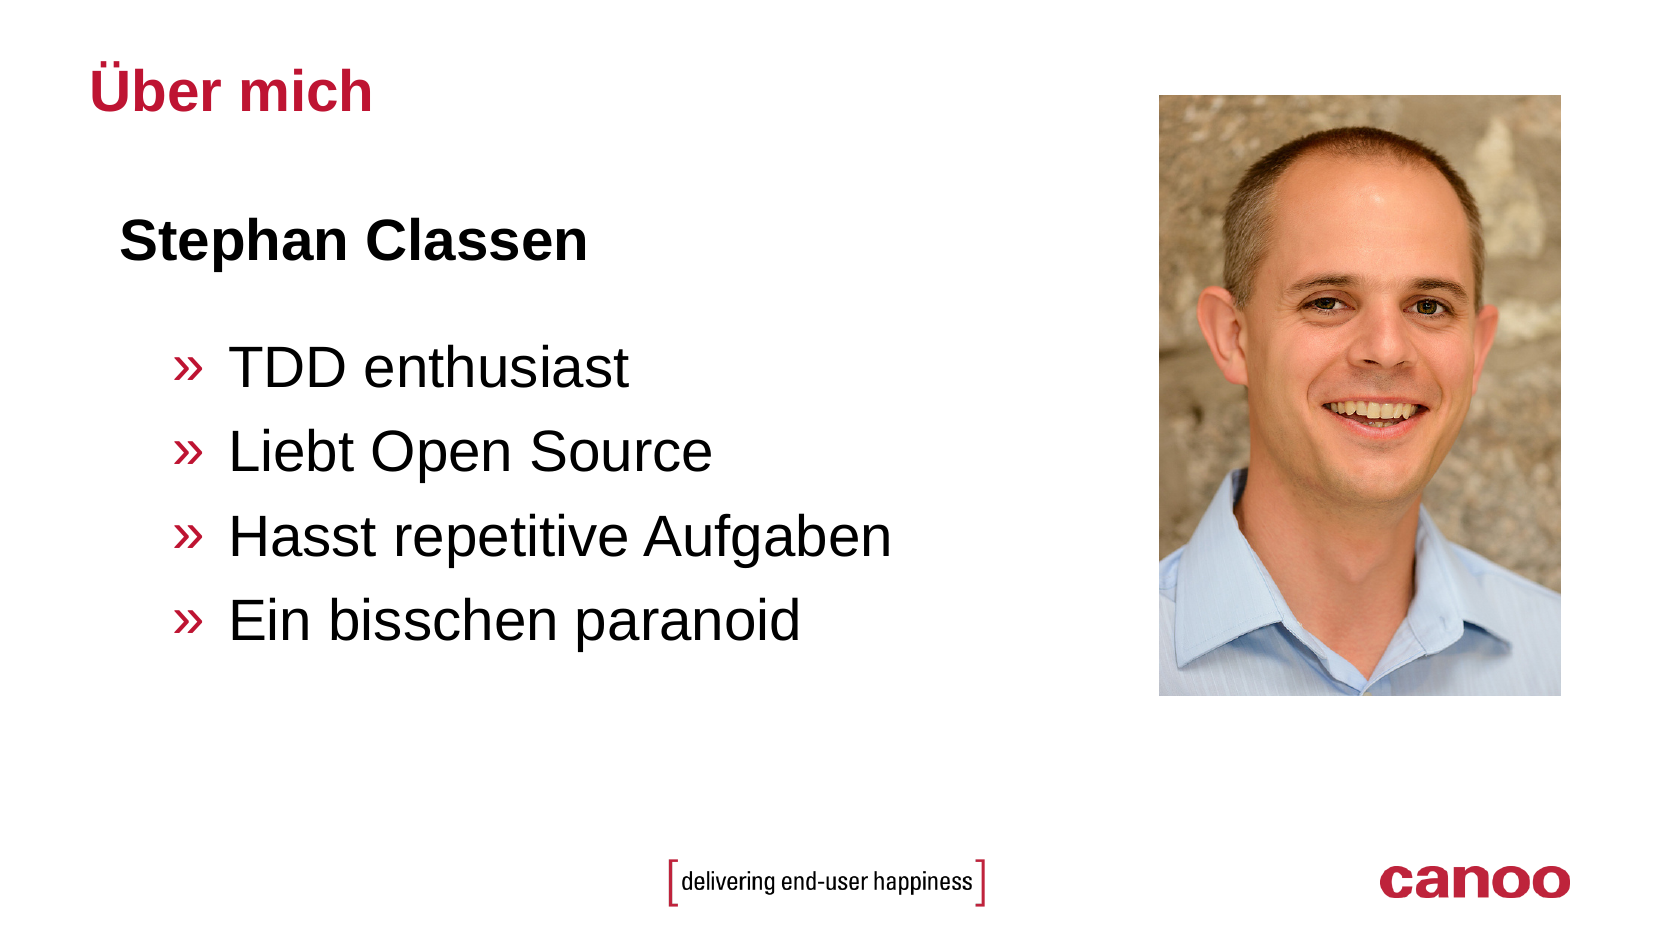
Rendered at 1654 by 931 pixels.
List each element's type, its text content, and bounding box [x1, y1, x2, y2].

title Über mich [75, 45, 1591, 136]
text_box Stephan Classen [105, 195, 1021, 280]
picture [662, 855, 991, 910]
picture [1380, 866, 1570, 898]
list TDD enthusiast Liebt Open Source Hasst repetitive Aufgaben Ein bisschen paranoid [157, 321, 1118, 741]
picture [1159, 95, 1561, 696]
